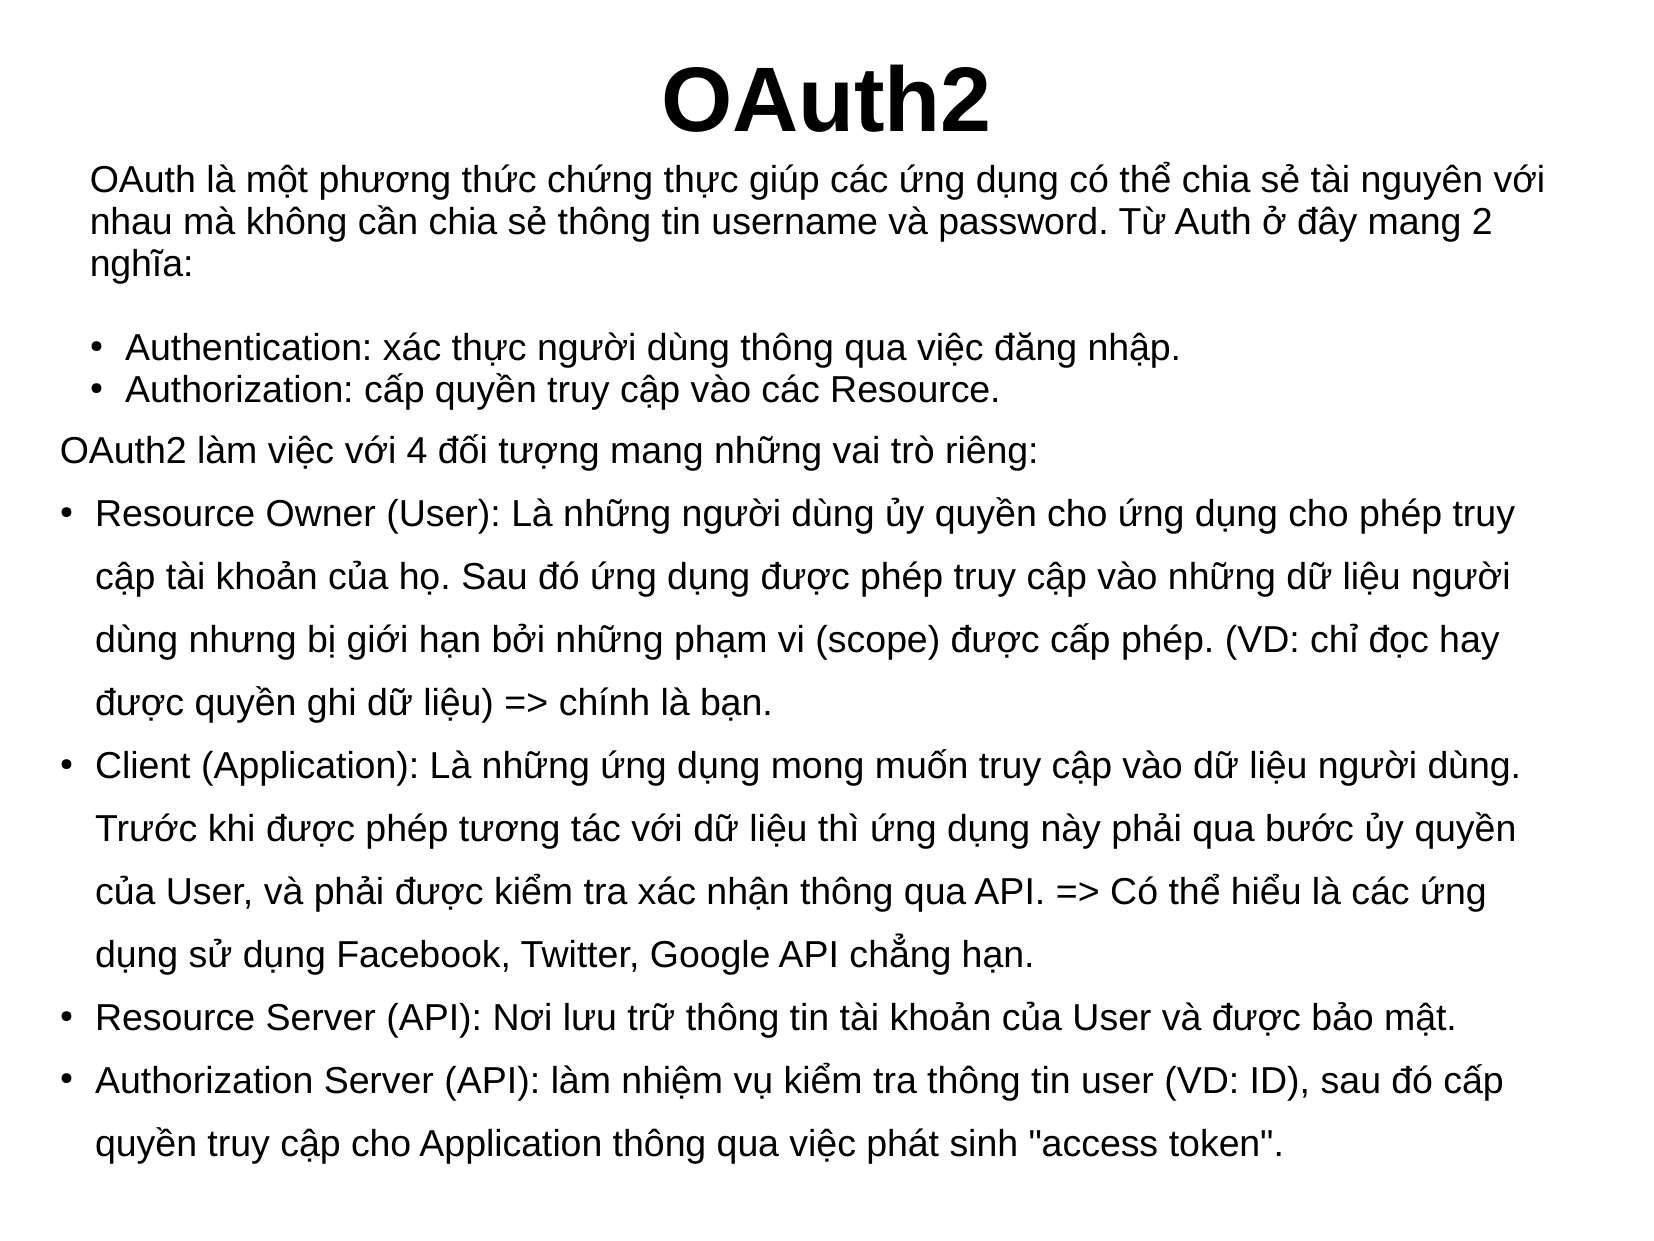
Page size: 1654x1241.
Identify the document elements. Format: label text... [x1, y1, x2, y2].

title OAuth2 [82, 48, 1571, 151]
text_box OAuth2 làm việc với 4 đối tượng mang những vai trò riêng: Resource Owner (User): Là những người dùng ủy quyền cho ứng dụng cho phép truy cập tài khoản của họ. Sau đó ứng dụng được phép truy cập vào những dữ liệu người dùng nhưng bị giới hạn bởi những phạm vi (scope) được cấp phép. (VD: chỉ đọc hay được quyền ghi dữ liệu) => chính là bạn. Client (Application): Là những ứng dụng mong muốn truy cập vào dữ liệu người dùng. Trước khi được phép tương tác với dữ liệu thì ứng dụng này phải qua bước ủy quyền của User, và phải được kiểm tra xác nhận thông qua API. => Có thể hiểu là các ứng dụng sử dụng Facebook, Twitter, Google API chẳng hạn. Resource Server (API): Nơi lưu trữ thông tin tài khoản của User và được bảo mật. Authorization Server (API): làm nhiệm vụ kiểm tra thông tin user (VD: ID), sau đó cấp quyền truy cập cho Application thông qua việc phát sinh "access token". [45, 422, 1591, 1216]
text_box OAuth là một phương thức chứng thực giúp các ứng dụng có thể chia sẻ tài nguyên với nhau mà không cần chia sẻ thông tin username và password. Từ Auth ở đây mang 2 nghĩa: Authentication: xác thực người dùng thông qua việc đăng nhập. Authorization: cấp quyền truy cập vào các Resource. [75, 151, 1606, 419]
